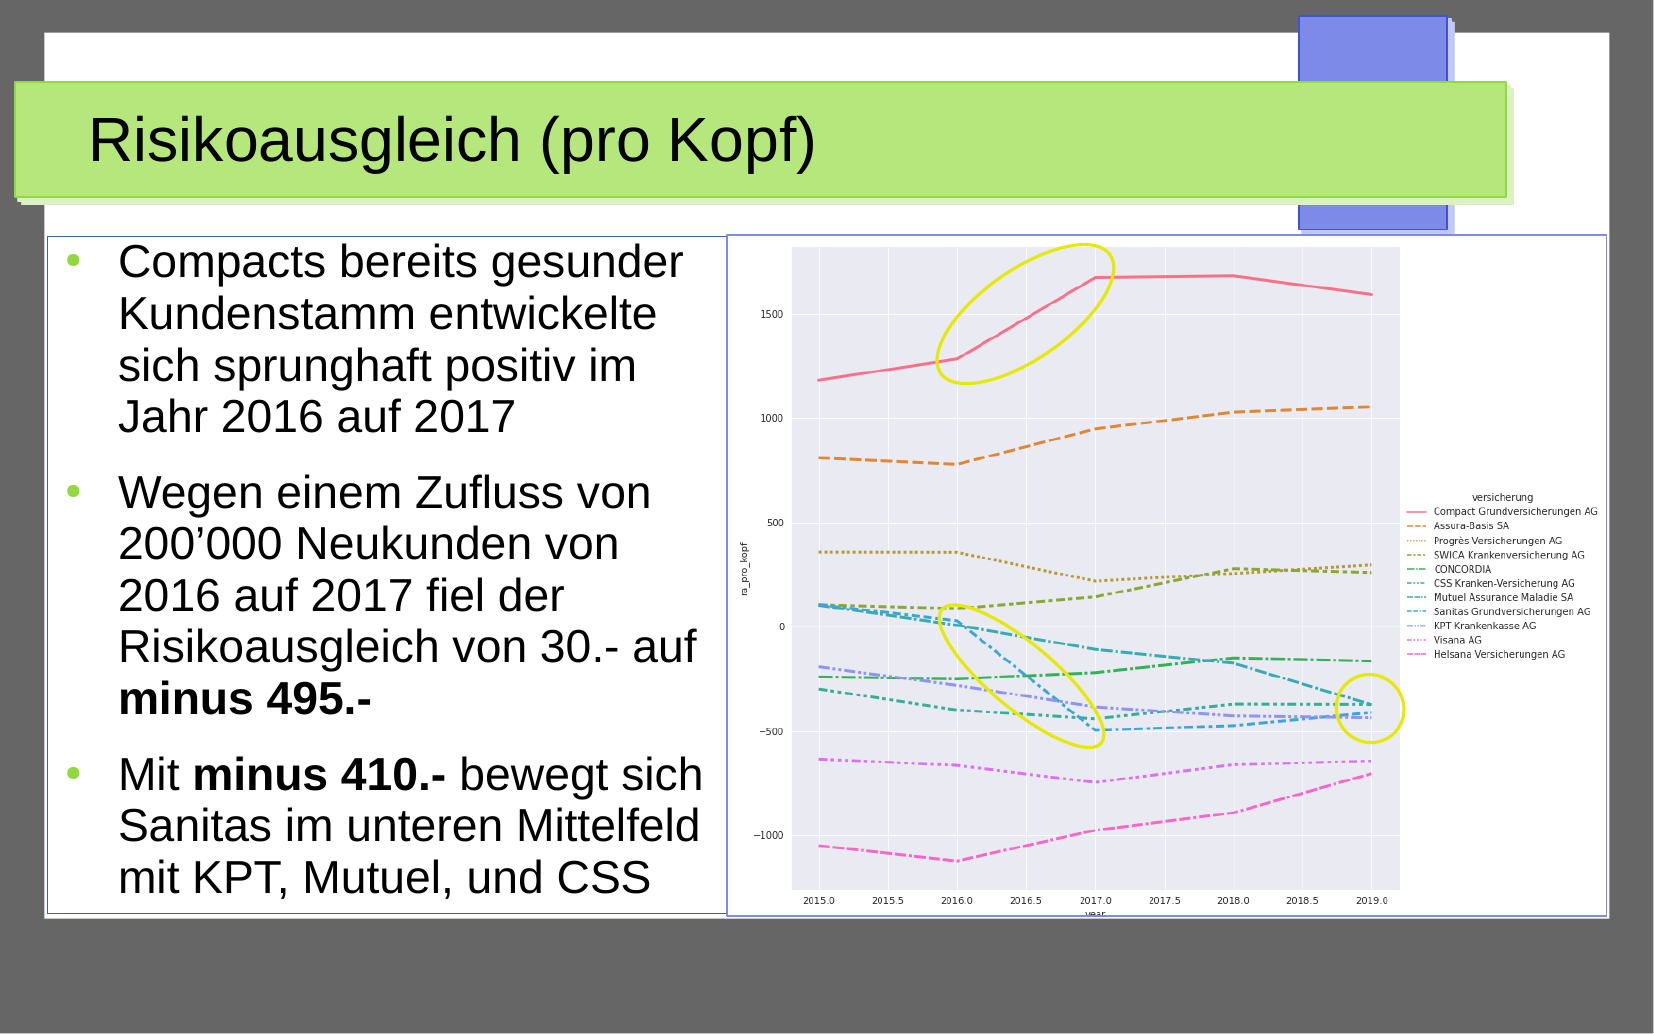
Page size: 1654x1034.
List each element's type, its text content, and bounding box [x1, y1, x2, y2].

text_box [1336, 674, 1404, 743]
list Compacts bereits gesunder Kundenstamm entwickelte sich sprunghaft positiv im Jahr 2016 auf 2017 Wegen einem Zufluss von 200’000 Neukunden von 2016 auf 2017 fiel der Risikoausgleich von 30.- auf minus 495.- Mit minus 410.- bewegt sich Sanitas im unteren Mittelfeld mit KPT, Mutuel, und CSS [47, 236, 726, 914]
text_box [937, 244, 1114, 384]
picture [728, 236, 1606, 916]
text_box [939, 604, 1104, 748]
title Risikoausgleich (pro Kopf) [88, 81, 1506, 197]
